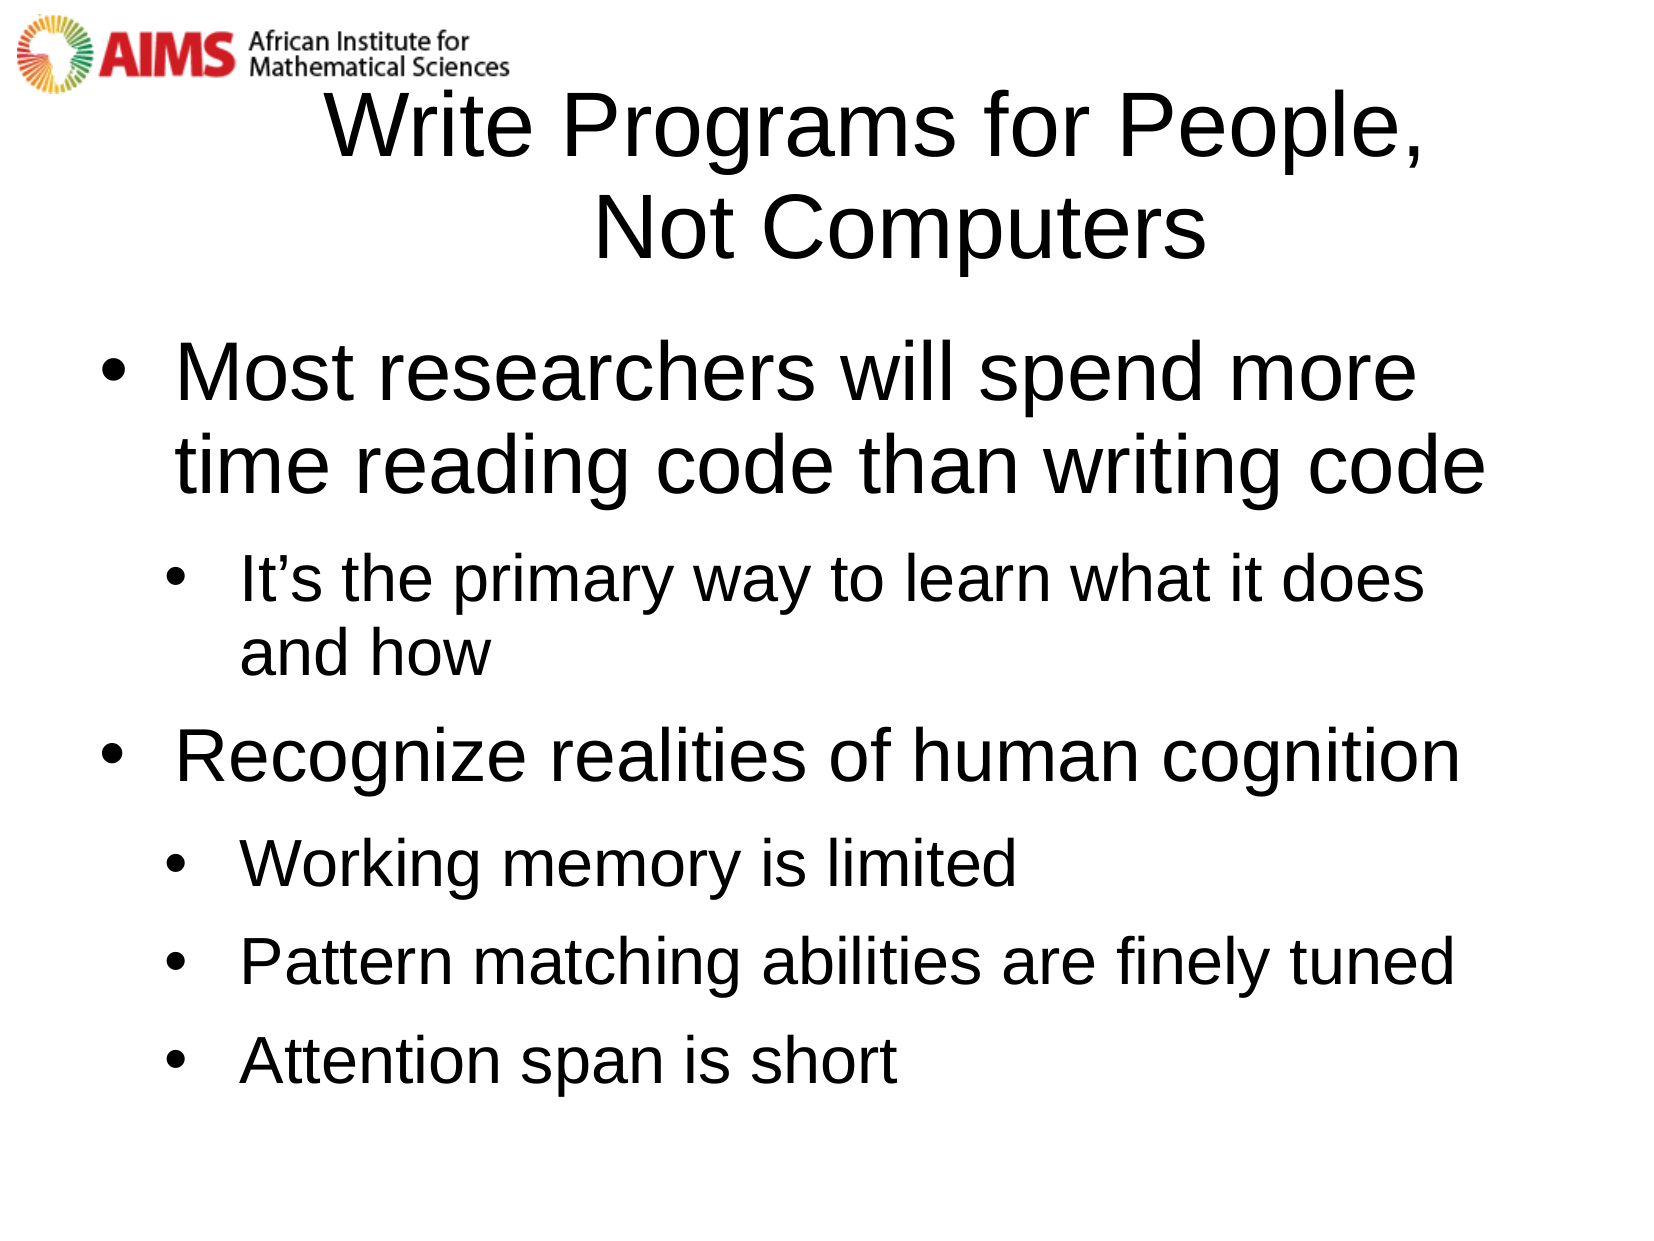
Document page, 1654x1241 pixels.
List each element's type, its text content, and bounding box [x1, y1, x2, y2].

list Most researchers will spend more time reading code than writing code It’s the primary way to learn what it does and how Recognize realities of human cognition Working memory is limited Pattern matching abilities are finely tuned Attention span is short [82, 317, 1572, 1205]
picture [17, 14, 511, 94]
title Write Programs for People, Not Computers [231, 66, 1572, 288]
